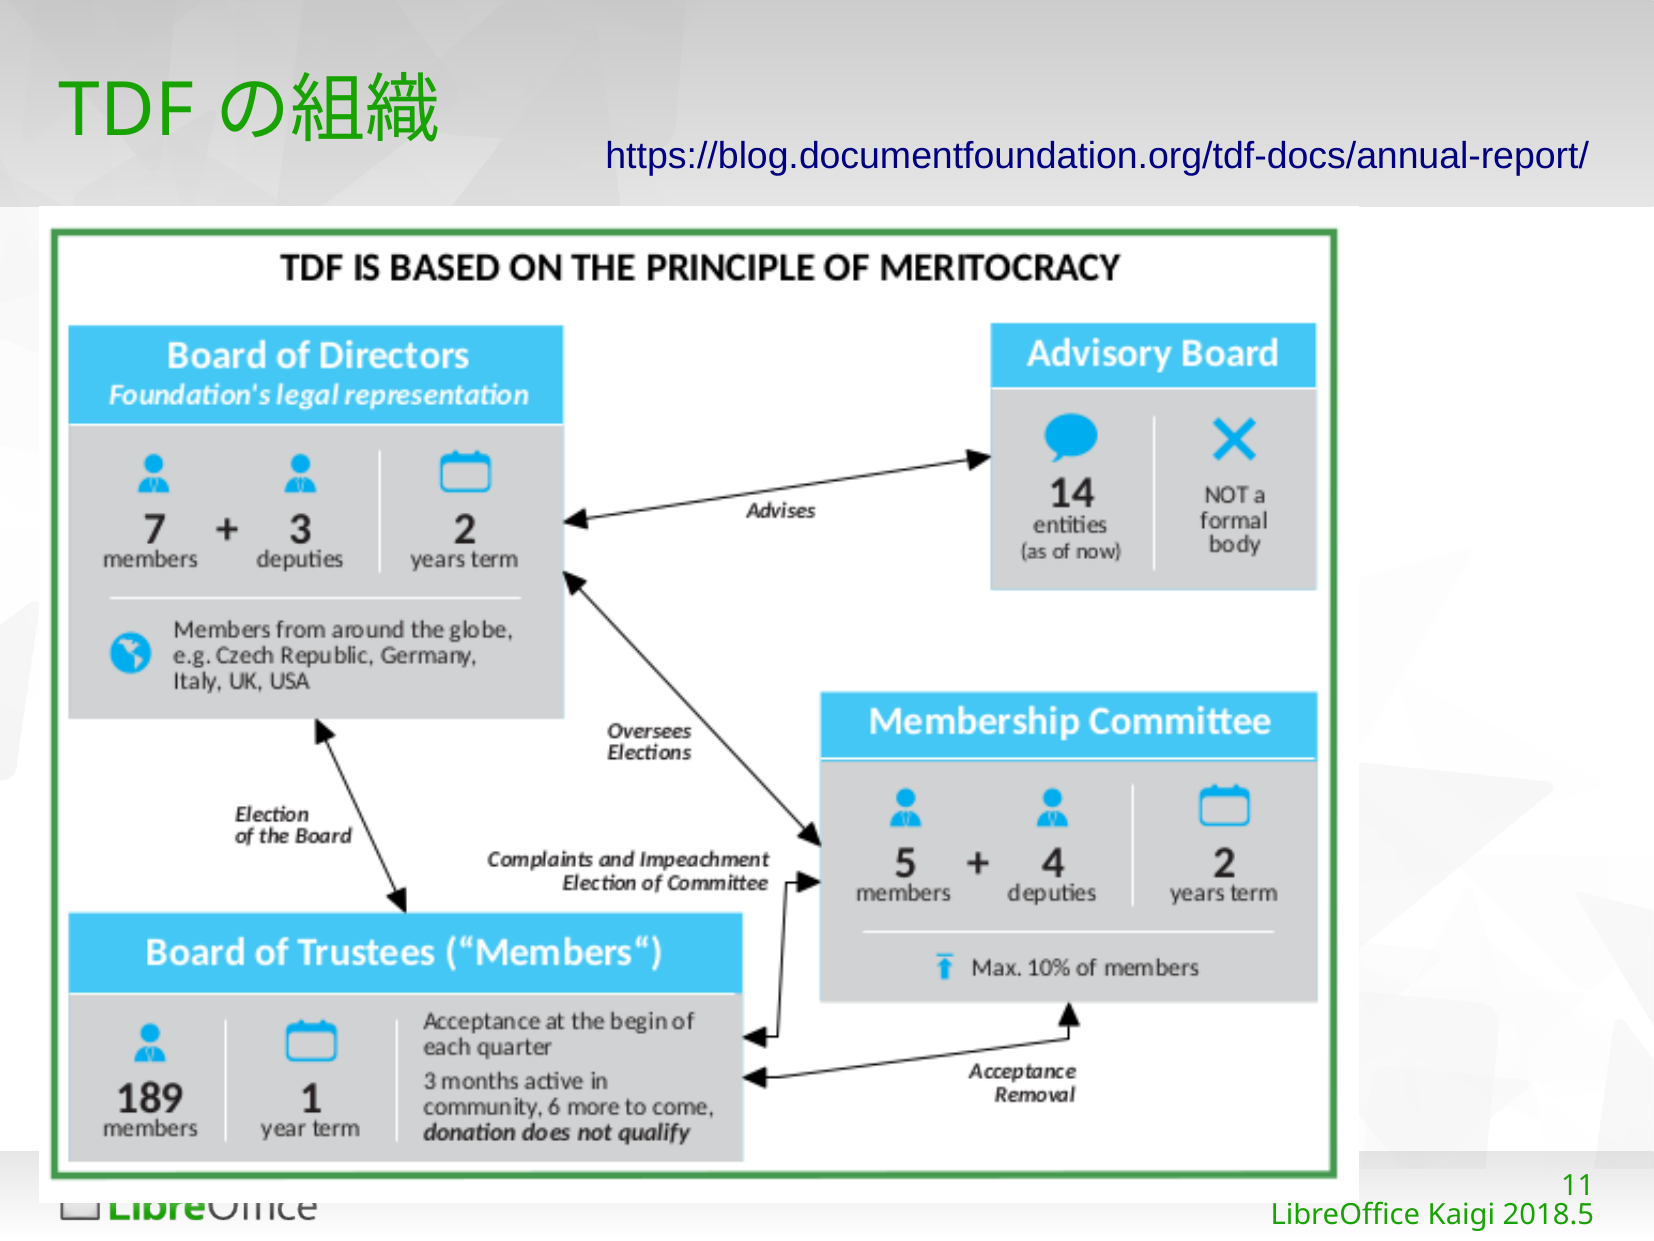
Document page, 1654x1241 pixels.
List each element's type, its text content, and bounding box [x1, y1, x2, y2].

text_box https://blog.documentfoundation.org/tdf-docs/annual-report/ [590, 127, 1605, 184]
picture [0, 0, 1654, 1240]
title TDFの組織 [59, 29, 1595, 178]
